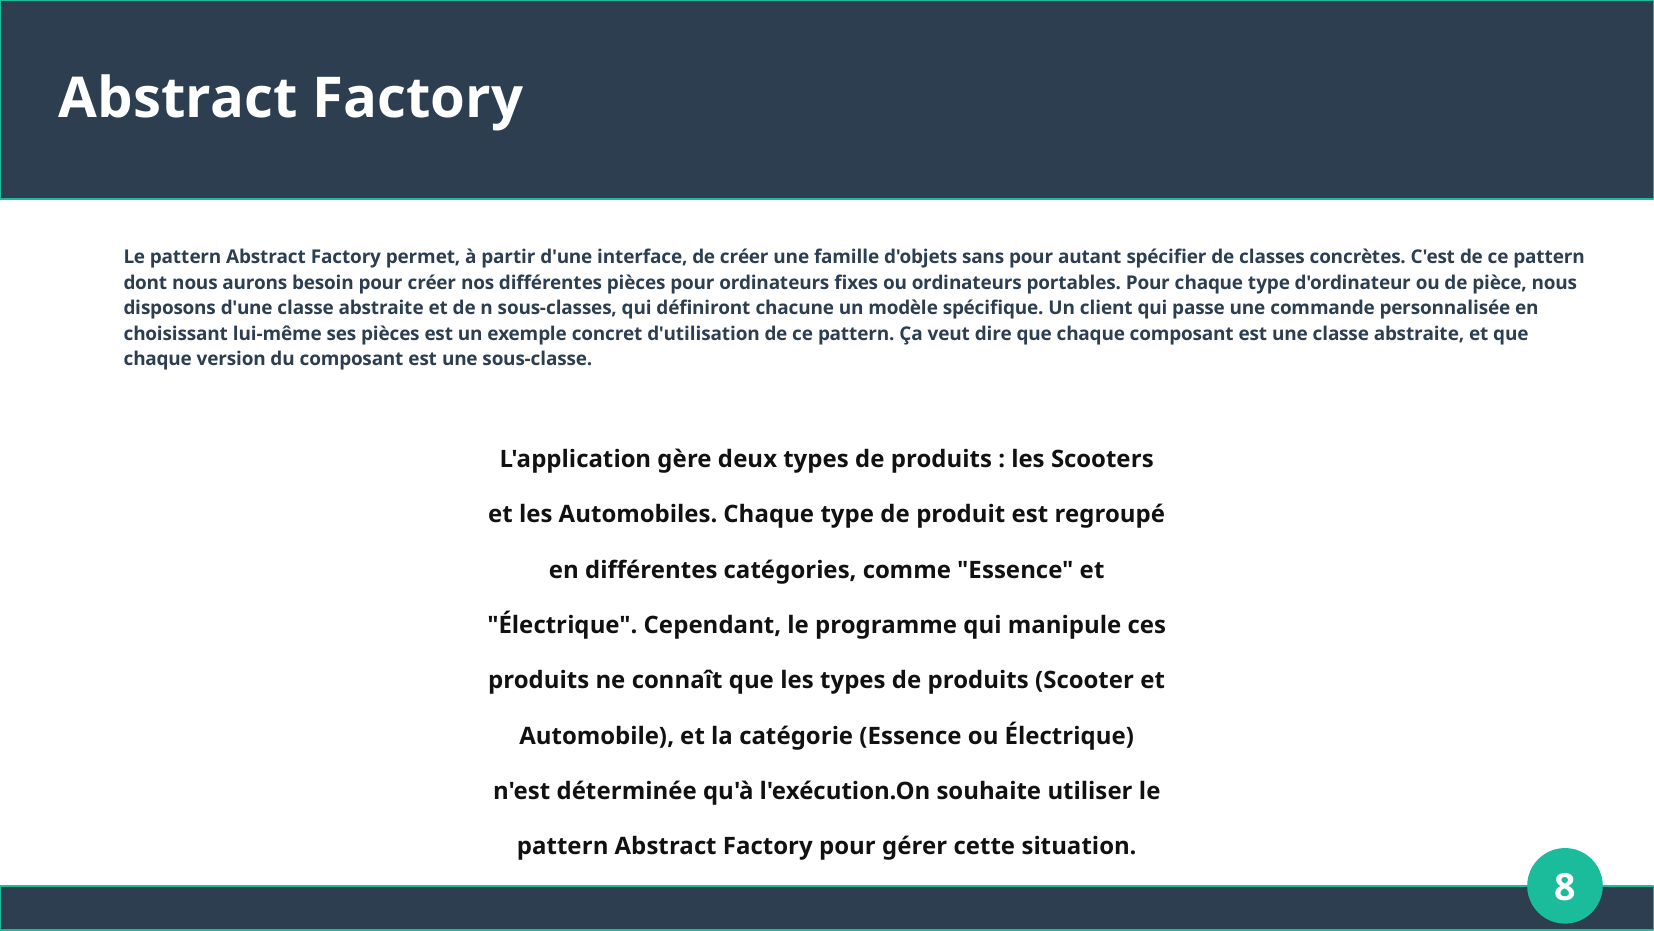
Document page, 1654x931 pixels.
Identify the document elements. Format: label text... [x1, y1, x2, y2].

title Abstract Factory [59, 37, 1595, 155]
list Le pattern Abstract Factory permet, à partir d'une interface, de créer une famille d'objets sans pour autant spécifier de classes concrètes. C'est de ce pattern dont nous aurons besoin pour créer nos différentes pièces pour ordinateurs fixes ou ordinateurs portables. Pour chaque type d'ordinateur ou de pièce, nous disposons d'une classe abstraite et de n sous-classes, qui définiront chacune un modèle spécifique. Un client qui passe une commande personnalisée en choisissant lui-même ses pièces est un exemple concret d'utilisation de ce pattern. Ça veut dire que chaque composant est une classe abstraite, et que chaque version du composant est une sous-classe. L'application gère deux types de produits : les Scooters et les Automobiles. Chaque type de produit est regroupé en différentes catégories, comme "Essence" et "Électrique". Cependant, le programme qui manipule ces produits ne connaît que les types de produits (Scooter et Automobile), et la catégorie (Essence ou Électrique) n'est déterminée qu'à l'exécution.On souhaite utiliser le pattern Abstract Factory pour gérer cette situation. [59, 243, 1595, 864]
